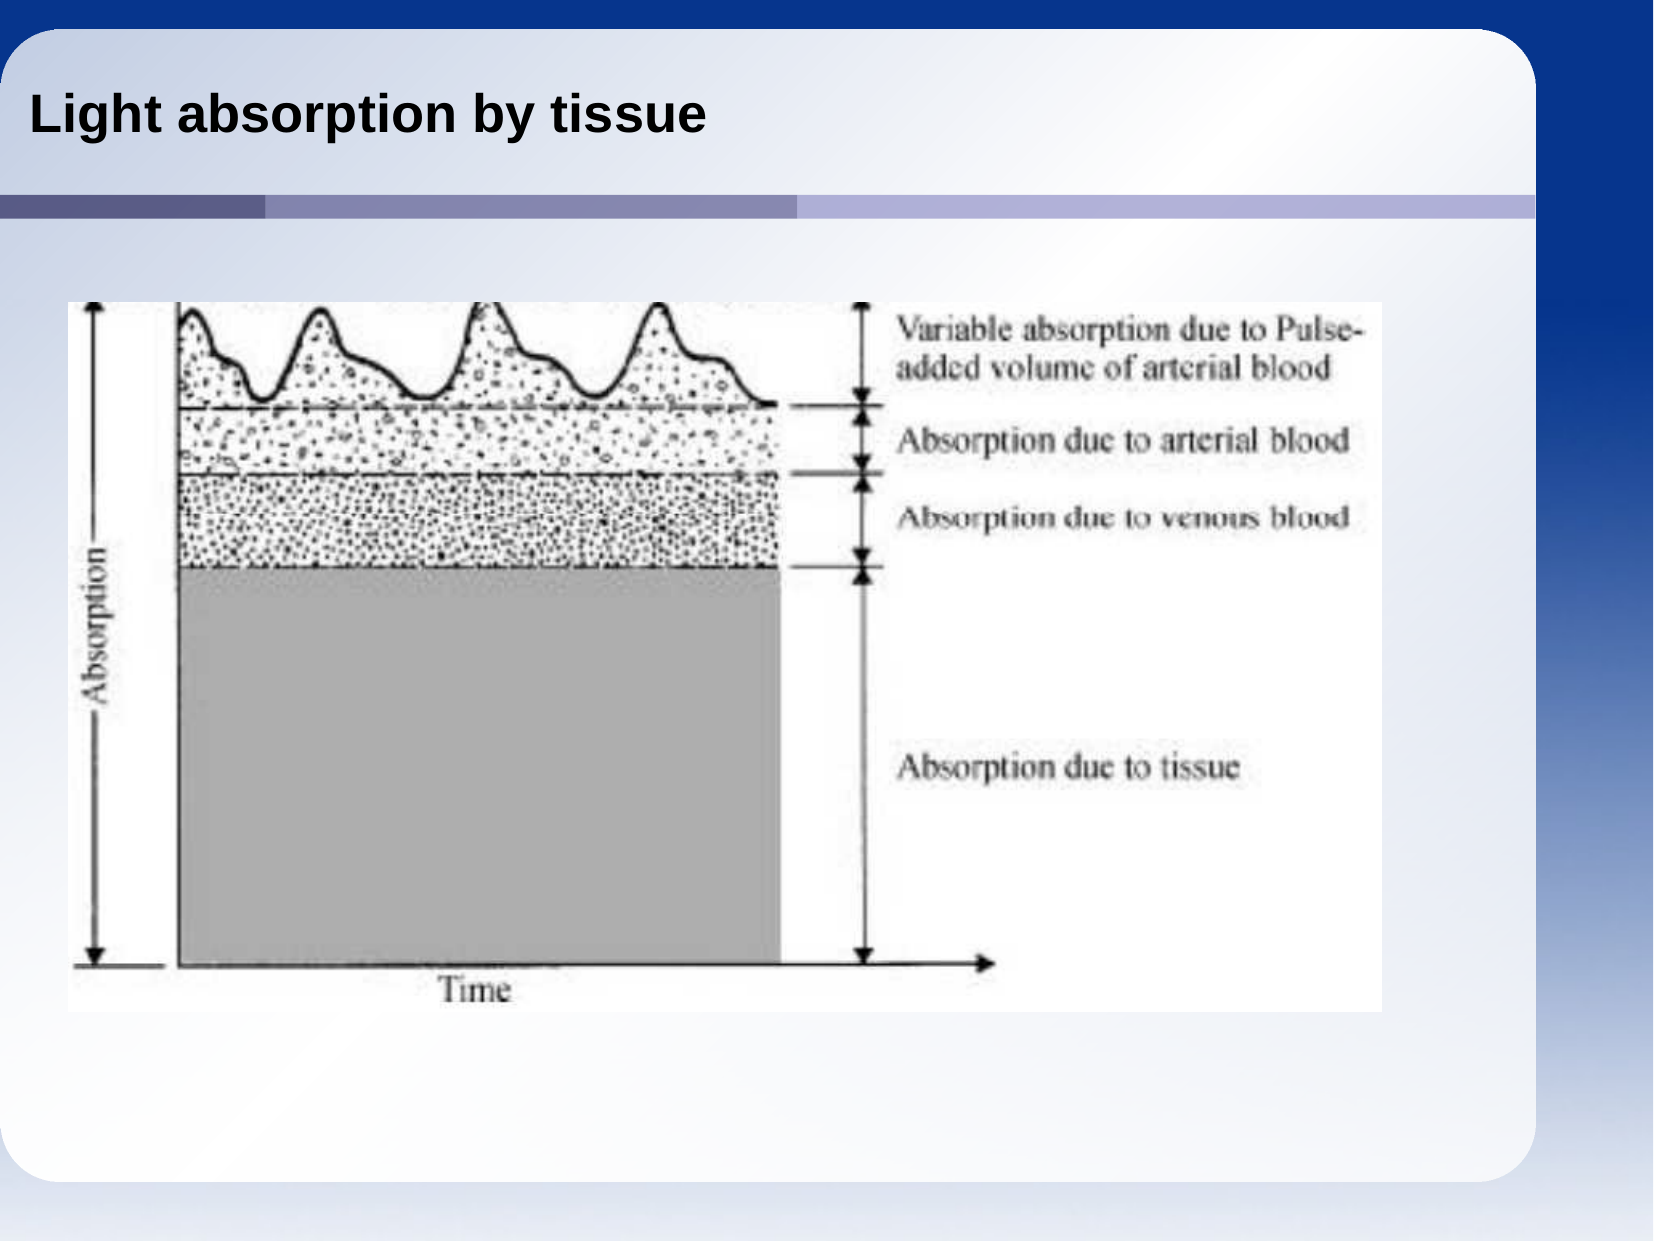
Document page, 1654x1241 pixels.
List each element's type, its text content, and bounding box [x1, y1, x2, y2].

picture [0, 0, 1654, 1241]
title Light absorption by tissue [29, 49, 1506, 178]
picture [68, 302, 1382, 1012]
